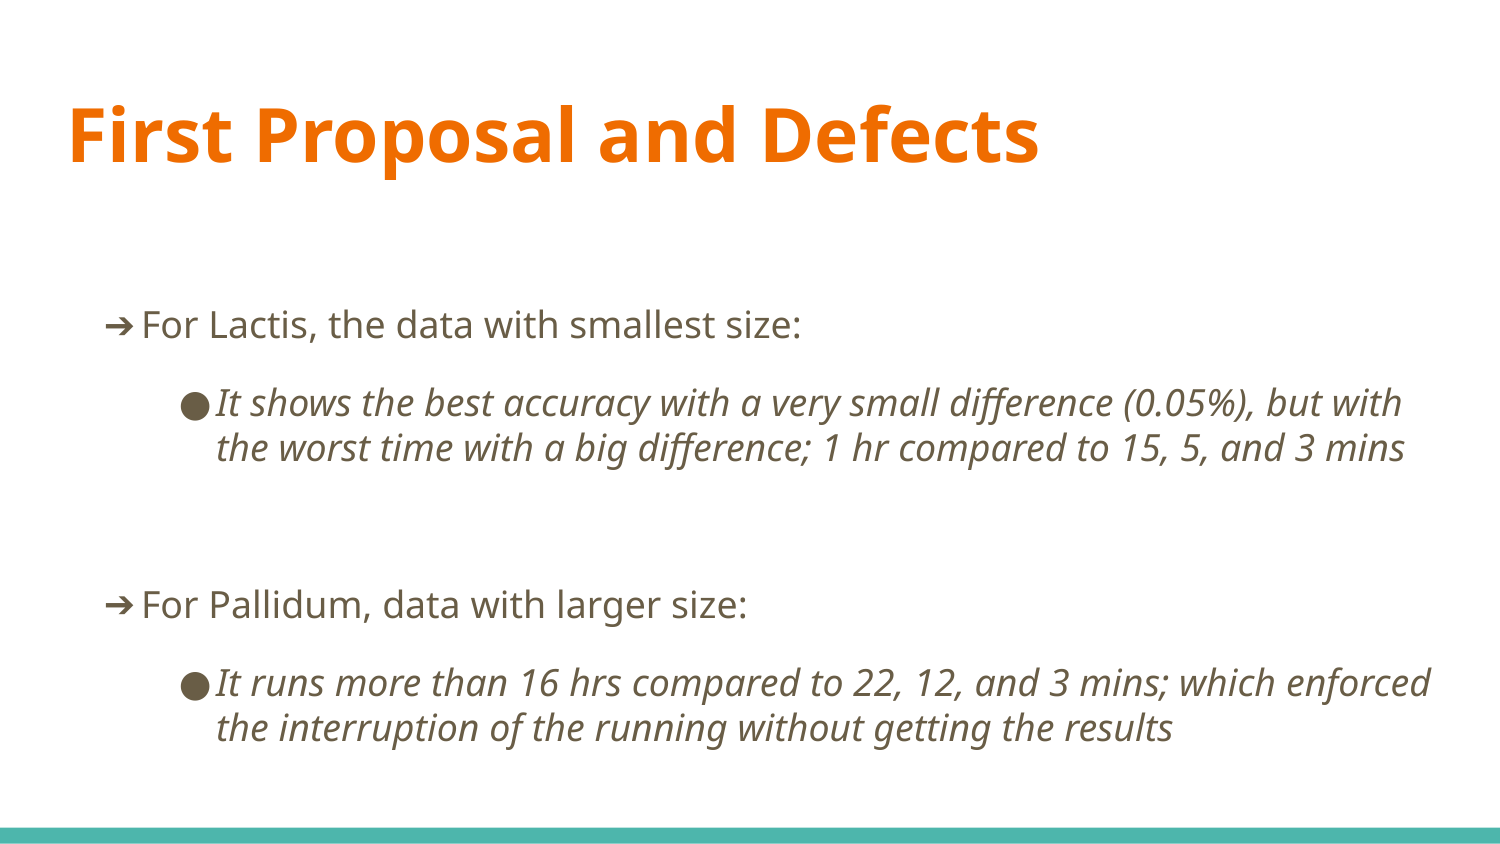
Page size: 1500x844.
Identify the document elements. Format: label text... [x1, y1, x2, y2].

title First Proposal and Defects [51, 72, 1449, 189]
list For Lactis, the data with smallest size: It shows the best accuracy with a very small difference (0.05%), but with the worst time with a big difference; 1 hr compared to 15, 5, and 3 mins For Pallidum, data with larger size: It runs more than 16 hrs compared to 22, 12, and 3 mins; which enforced the interruption of the running without getting the results [51, 207, 1449, 750]
